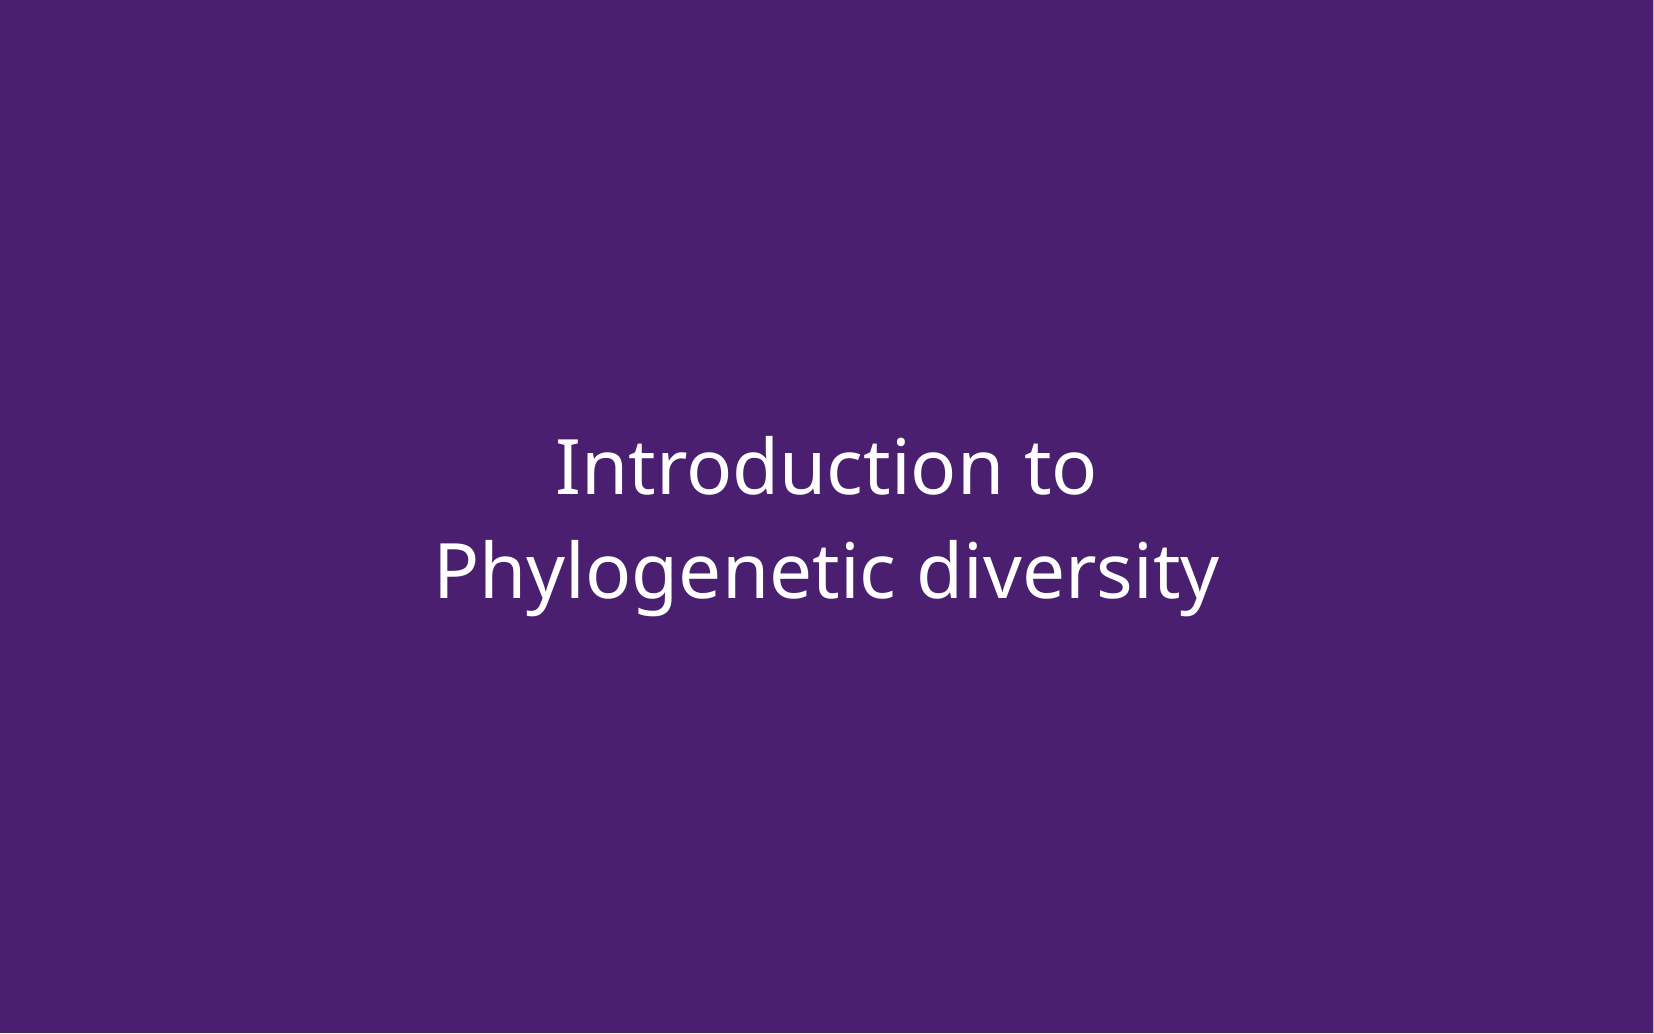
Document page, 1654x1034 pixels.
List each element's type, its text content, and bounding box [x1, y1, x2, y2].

title Introduction to Phylogenetic diversity [82, 412, 1571, 622]
